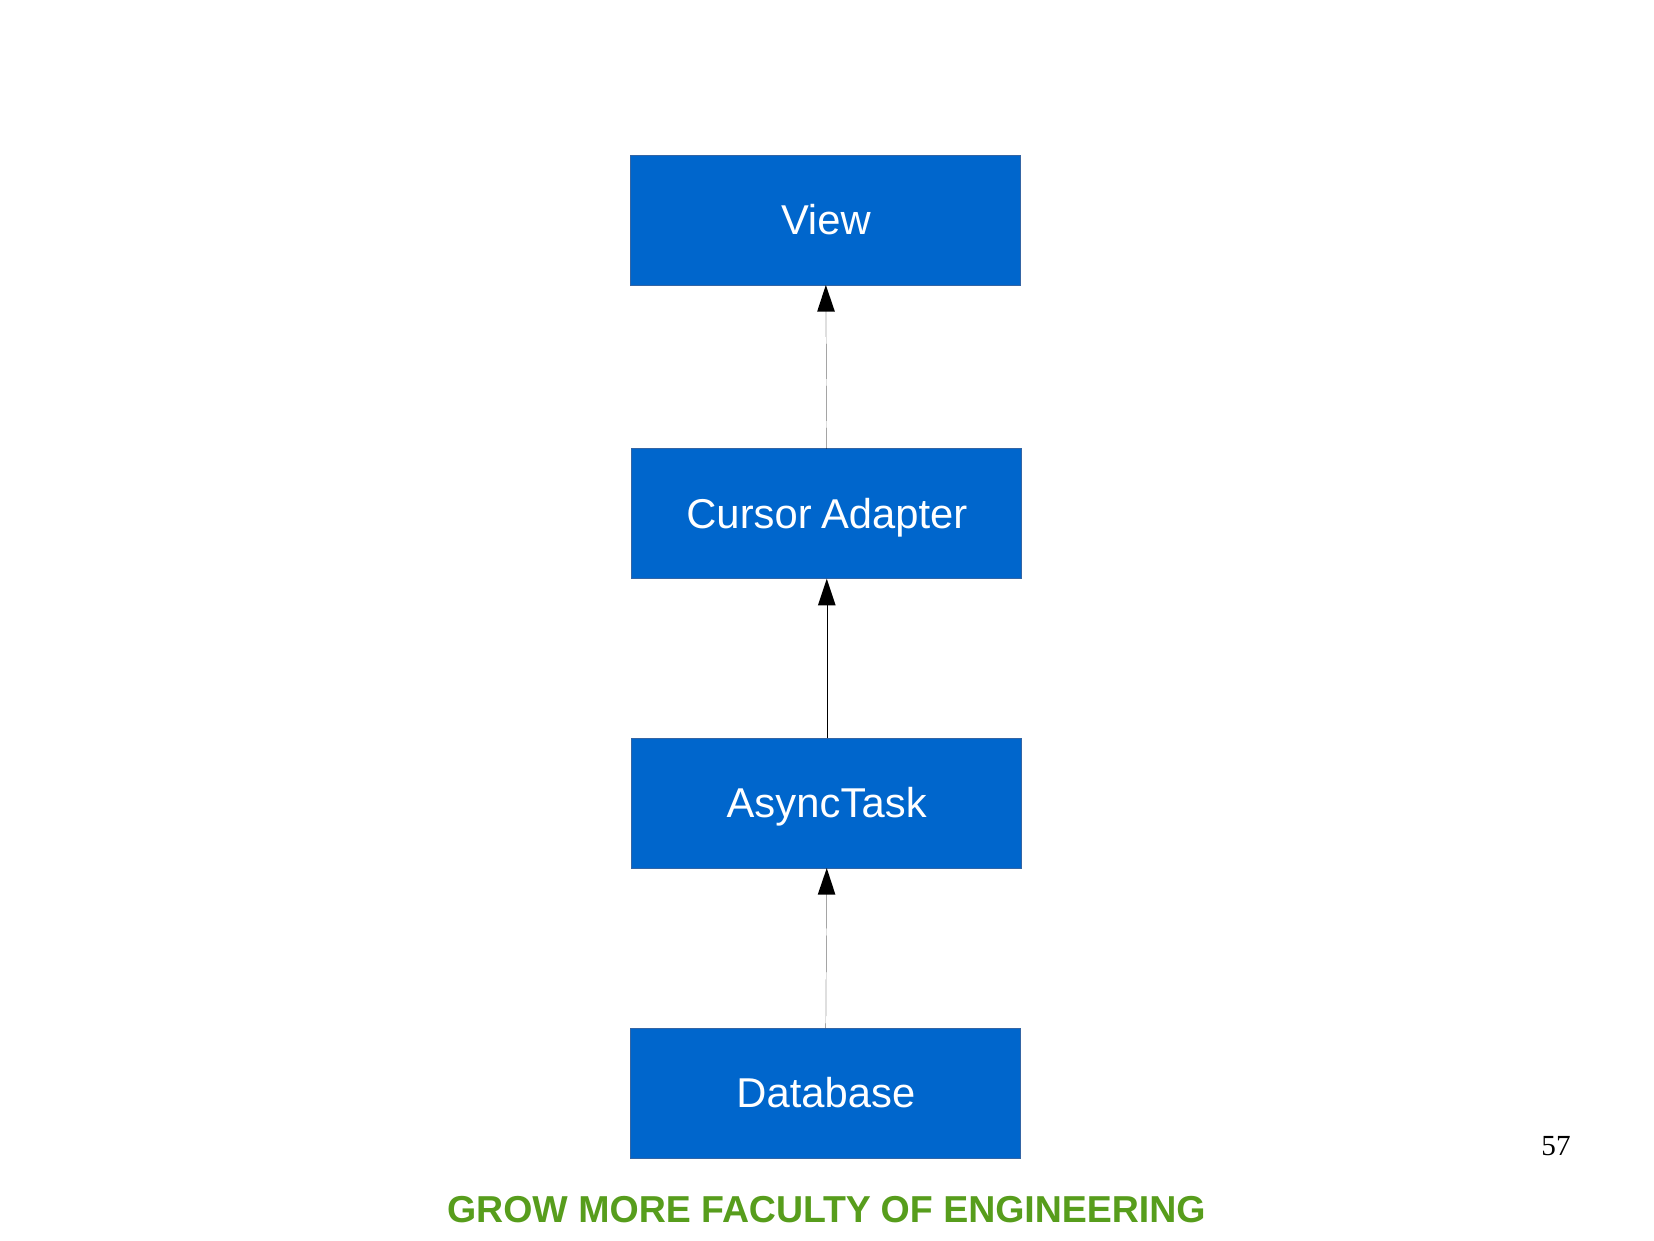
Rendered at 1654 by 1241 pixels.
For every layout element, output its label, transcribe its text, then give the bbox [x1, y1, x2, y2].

text_box AsyncTask [631, 738, 1022, 869]
text_box Database [630, 1028, 1021, 1159]
text_box View [630, 155, 1021, 286]
text_box Cursor Adapter [631, 448, 1022, 579]
